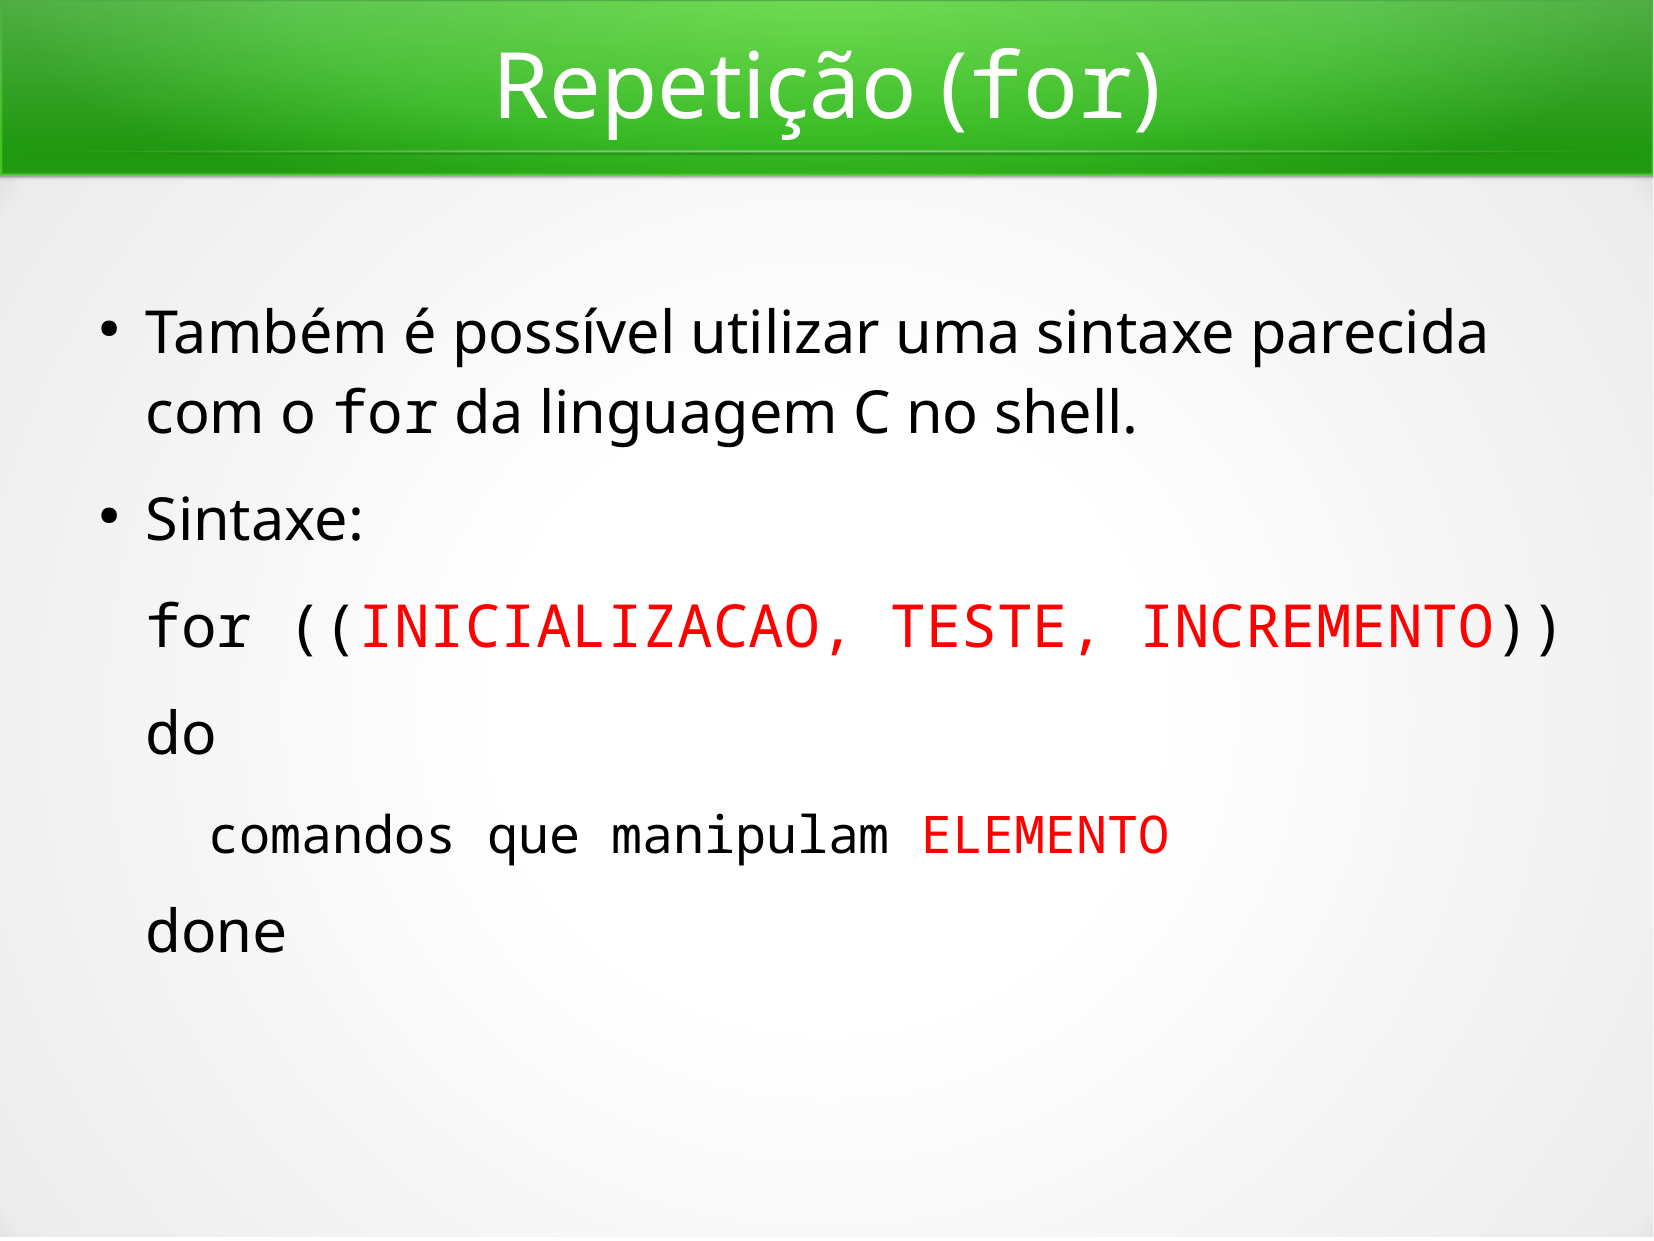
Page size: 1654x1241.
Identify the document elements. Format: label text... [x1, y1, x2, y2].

picture [0, 0, 1654, 1237]
title Repetição (for) [82, 11, 1571, 154]
list Também é possível utilizar uma sintaxe parecida com o for da linguagem C no shell. Sintaxe: for ((INICIALIZACAO, TESTE, INCREMENTO)) do comandos que manipulam ELEMENTO done [82, 290, 1571, 1010]
